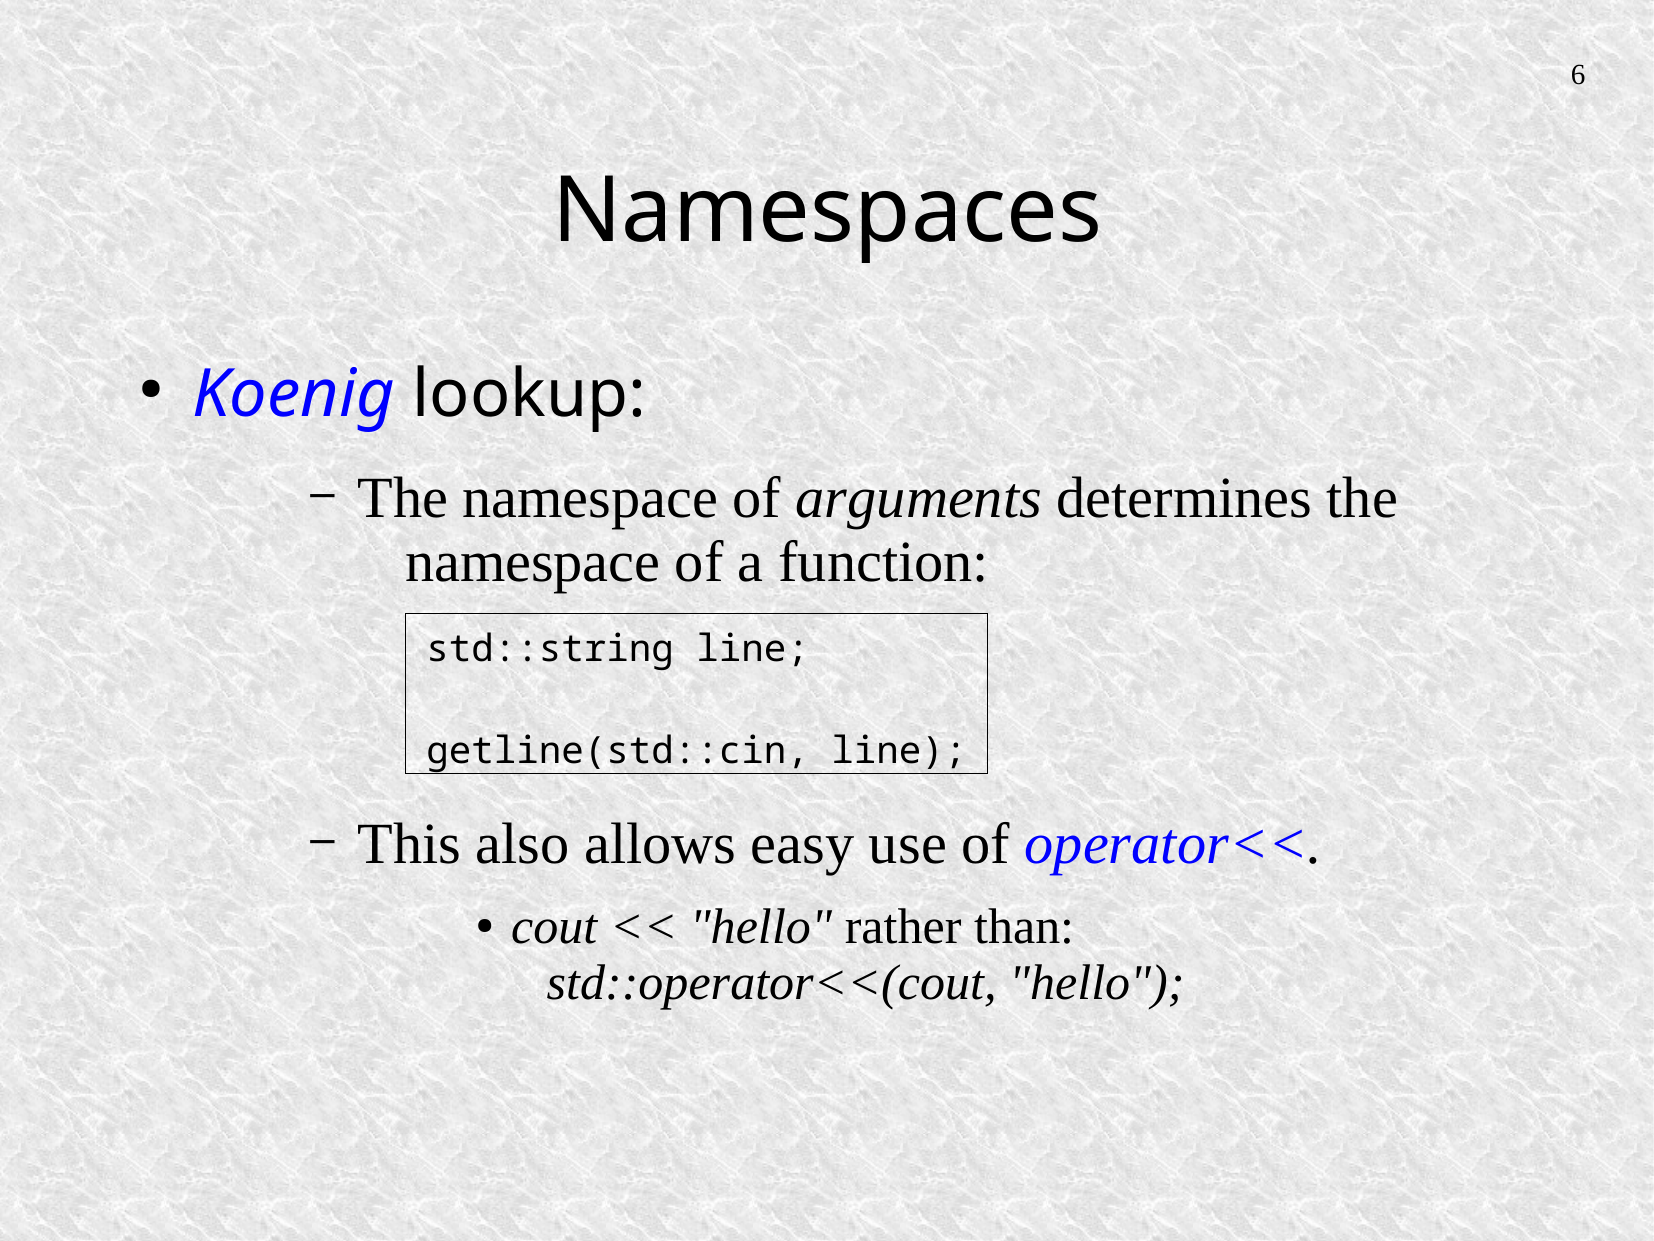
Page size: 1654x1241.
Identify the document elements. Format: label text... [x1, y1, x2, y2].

text_box std::string line; getline(std::cin, line); [426, 621, 967, 757]
picture [0, 0, 1654, 1241]
list Koenig lookup: The namespace of arguments determines the namespace of a function: This also allows easy use of operator<<. cout << "hello" rather than: std::operator<<(cout, "hello"); [121, 344, 1534, 1127]
title Namespaces [121, 102, 1534, 311]
